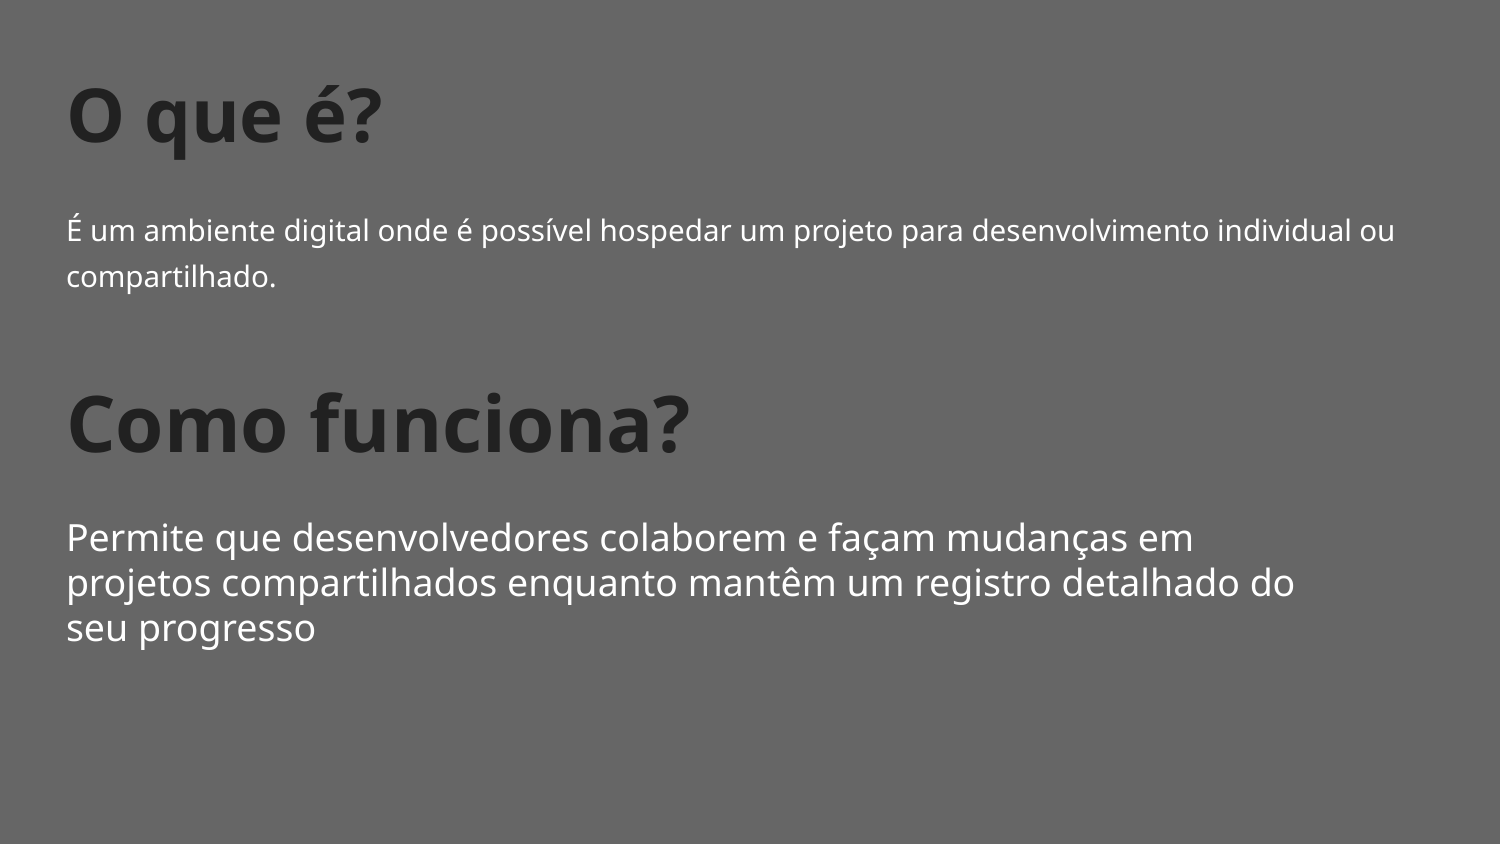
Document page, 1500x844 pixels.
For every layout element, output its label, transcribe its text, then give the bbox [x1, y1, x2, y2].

text_box Como funciona? [51, 359, 937, 484]
list É um ambiente digital onde é possível hospedar um projeto para desenvolvimento individual ou compartilhado. [51, 189, 1449, 312]
text_box Permite que desenvolvedores colaborem e façam mudanças em projetos compartilhados enquanto mantêm um registro detalhado do seu progresso [51, 499, 1359, 665]
title O que é? [51, 48, 1449, 180]
